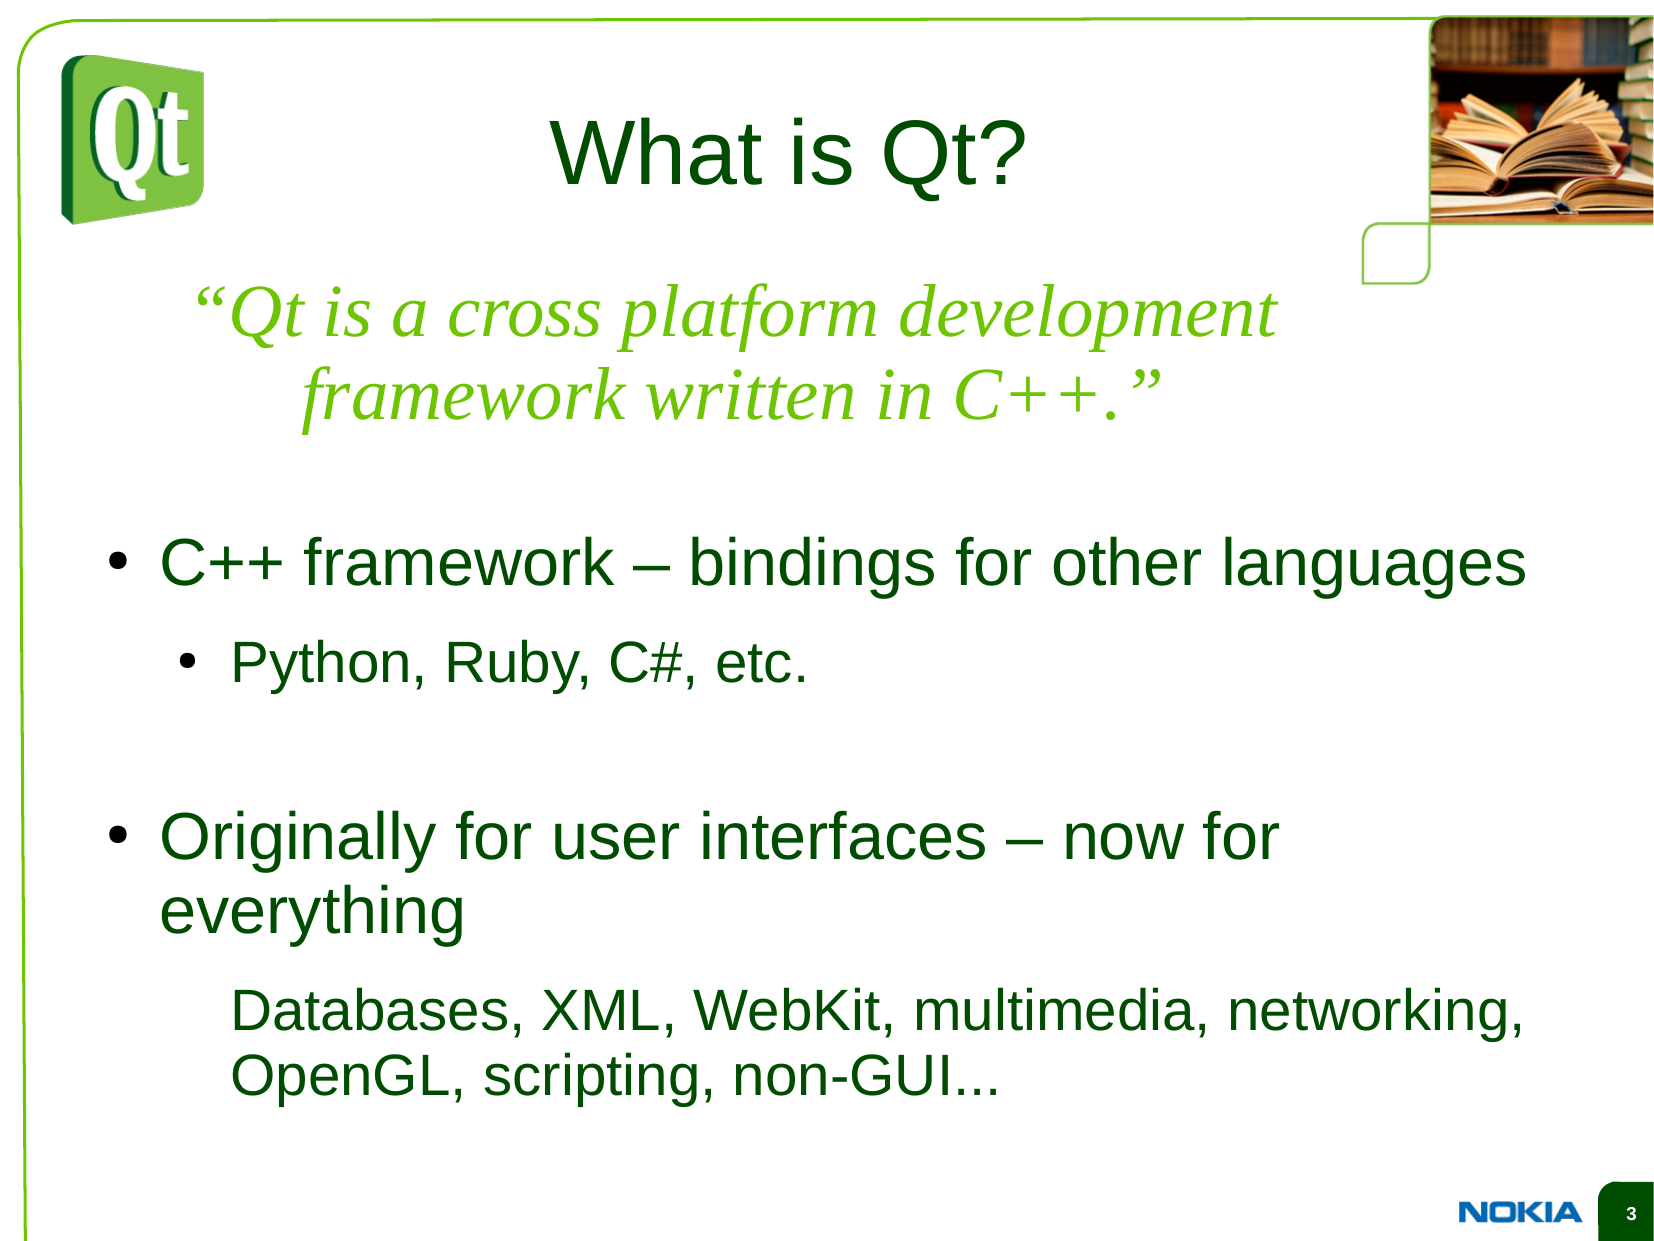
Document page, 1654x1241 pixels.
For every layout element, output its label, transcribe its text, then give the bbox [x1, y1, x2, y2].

picture [1338, 4, 1654, 305]
text_box “Qt is a cross platform development framework written in C++.” [172, 262, 1351, 444]
picture [1459, 1201, 1583, 1223]
list C++ framework – bindings for other languages Python, Ruby, C#, etc. Originally for user interfaces – now for everything Databases, XML, WebKit, multimedia, networking, OpenGL, scripting, non-GUI... [88, 525, 1577, 1108]
picture [61, 55, 204, 225]
title What is Qt? [251, 49, 1327, 257]
